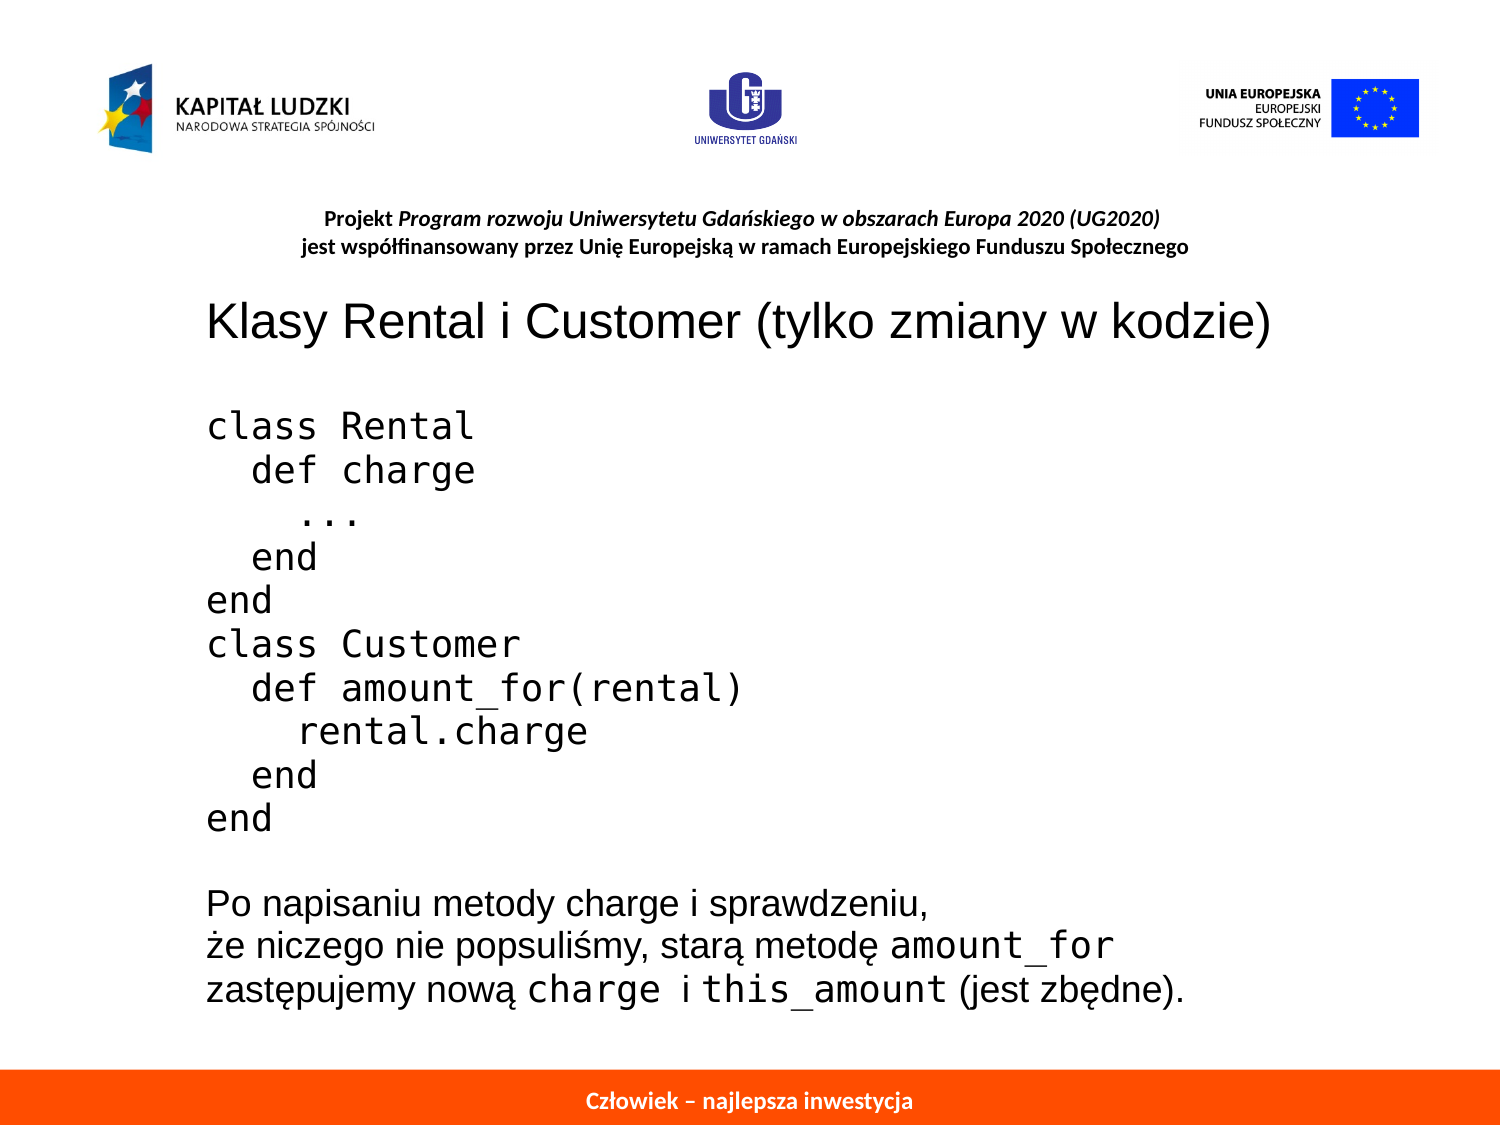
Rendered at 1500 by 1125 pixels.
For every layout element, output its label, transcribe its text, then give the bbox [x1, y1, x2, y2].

footer Człowiek – najlepsza inwestycja [0, 1069, 1500, 1125]
picture [1179, 60, 1439, 156]
picture [692, 69, 800, 147]
text_box Klasy Rental i Customer (tylko zmiany w kodzie) class Rental def charge ... end end class Customer def amount_for(rental) rental.charge end end Po napisaniu metody charge i sprawdzeniu, że niczego nie popsuliśmy, starą metodę amount_for zastępujemy nową charge i this_amount (jest zbędne). [190, 286, 1288, 1019]
picture [53, 19, 418, 196]
text_box Projekt Program rozwoju Uniwersytetu Gdańskiego w obszarach Europa 2020 (UG2020) jest współfinansowany przez Unię Europejską w ramach Europejskiego Funduszu Społecznego [53, 196, 1439, 267]
